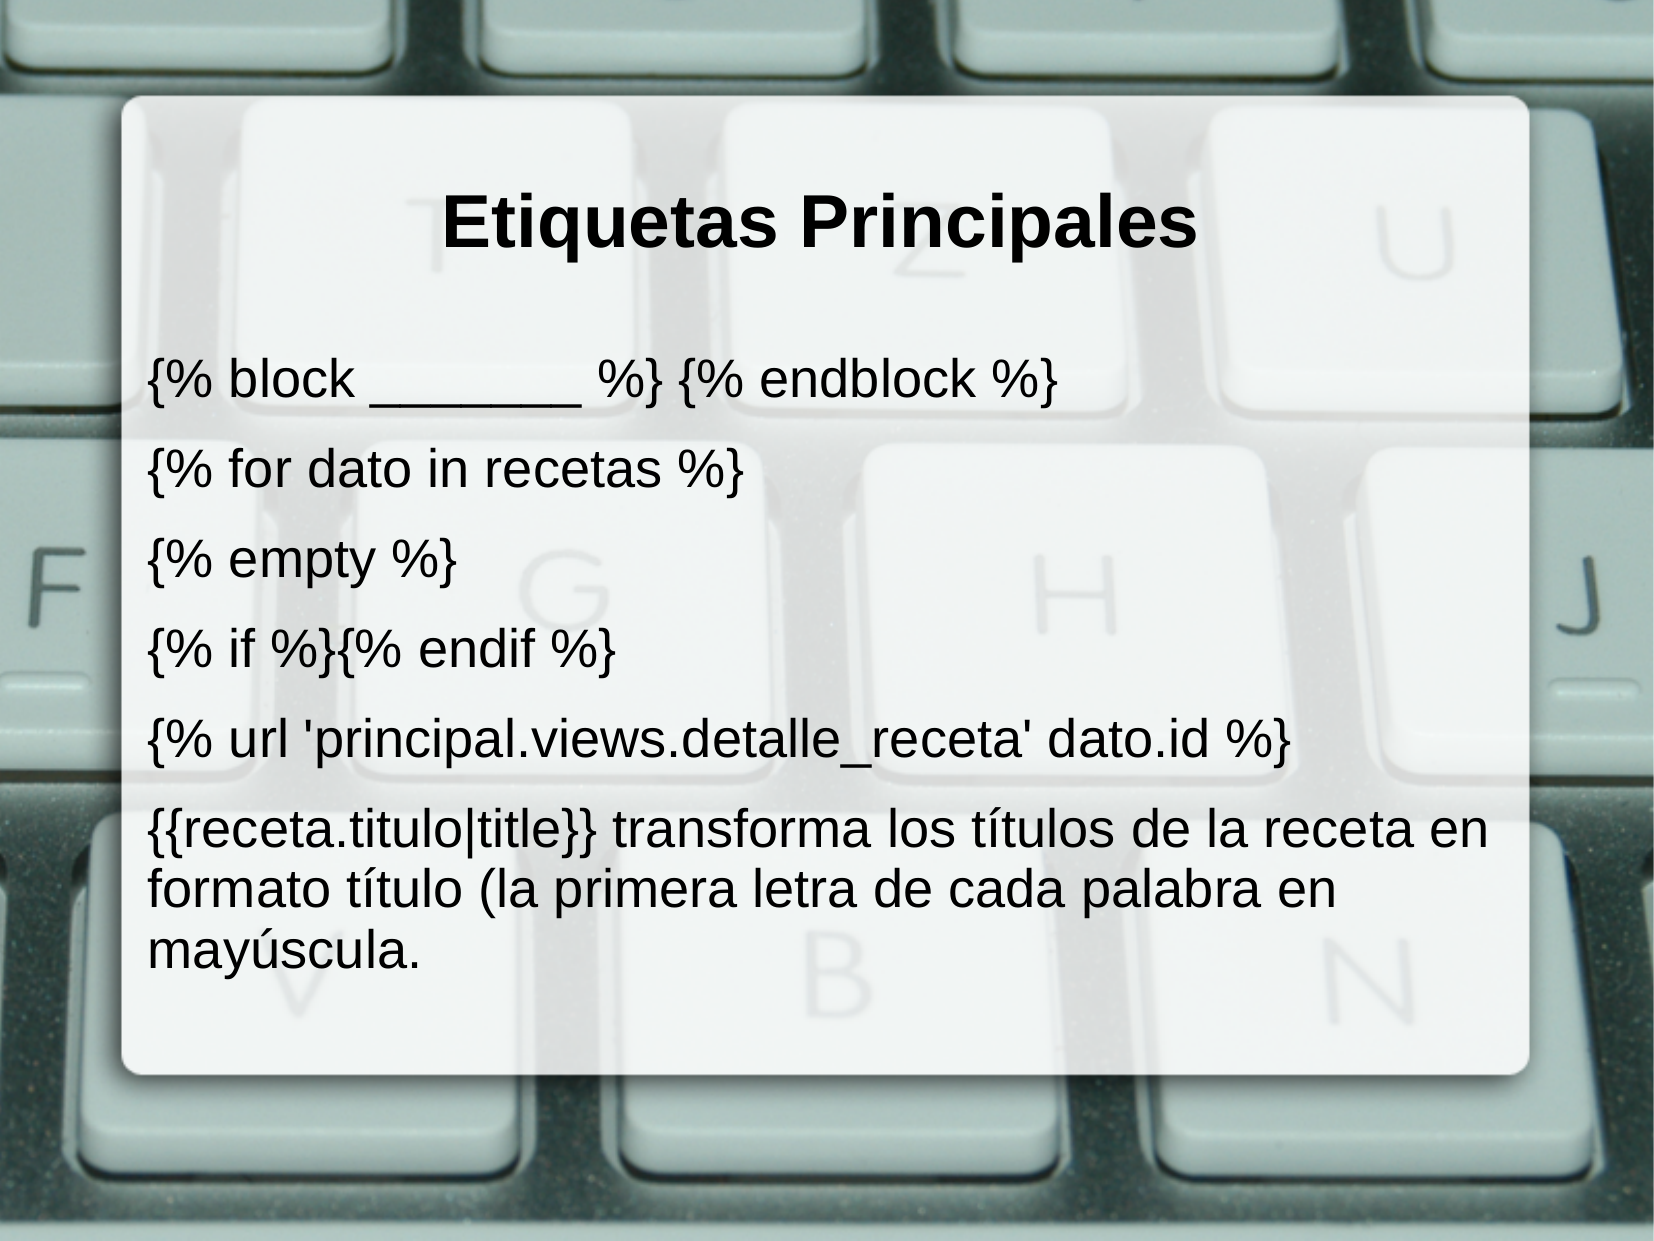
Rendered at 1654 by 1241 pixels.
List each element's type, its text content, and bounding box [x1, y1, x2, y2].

list {% block _______ %} {% endblock %} {% for dato in recetas %} {% empty %} {% if %}{% endif %} {% url 'principal.views.detalle_receta' dato.id %} {{receta.titulo|title}} transforma los títulos de la receta en formato título (la primera letra de cada palabra en mayúscula. [147, 348, 1506, 1053]
title Etiquetas Principales [135, 117, 1506, 325]
picture [0, 0, 1654, 1241]
